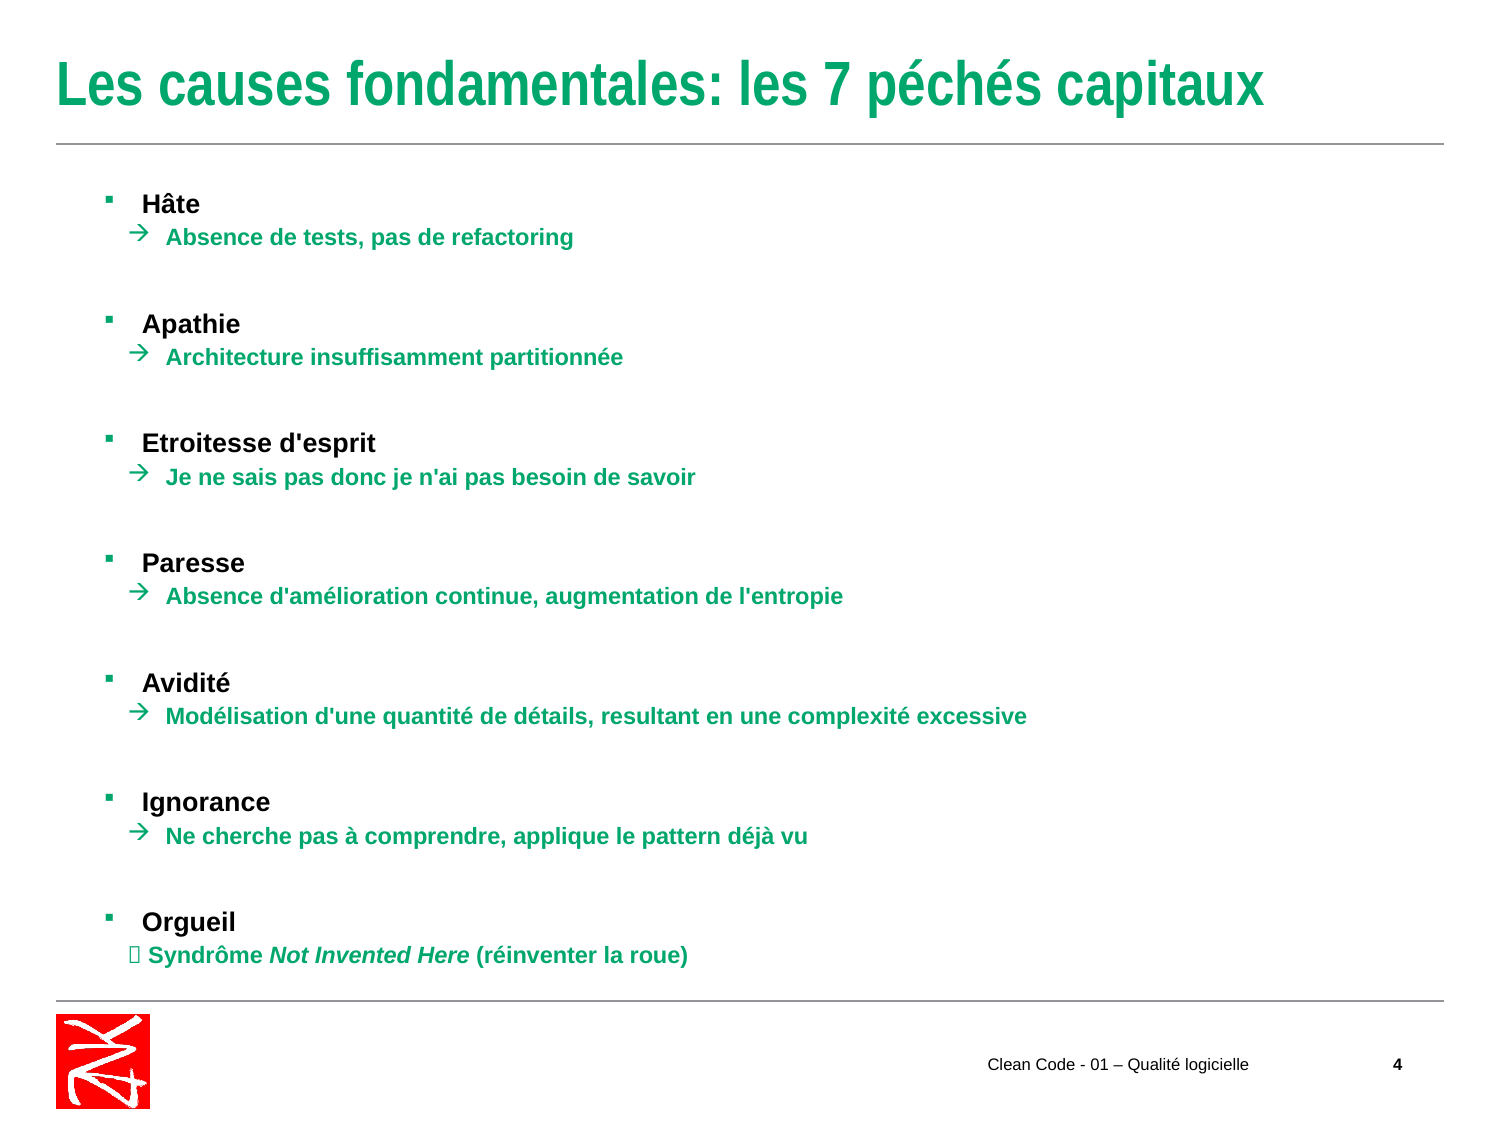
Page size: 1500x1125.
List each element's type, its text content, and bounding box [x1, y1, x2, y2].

title Les causes fondamentales: les 7 péchés capitaux [56, 18, 1444, 142]
footer Clean Code - 01 – Qualité logicielle [919, 1049, 1250, 1079]
slide_number <number> [1372, 1049, 1403, 1079]
list Hâte Absence de tests, pas de refactoring Apathie Architecture insuffisamment partitionnée Etroitesse d'esprit Je ne sais pas donc je n'ai pas besoin de savoir Paresse Absence d'amélioration continue, augmentation de l'entropie Avidité Modélisation d'une quantité de détails, resultant en une complexité excessive Ignorance Ne cherche pas à comprendre, applique le pattern déjà vu Orgueil  Syndrôme Not Invented Here (réinventer la roue) [56, 186, 1444, 972]
picture [55, 1014, 151, 1109]
